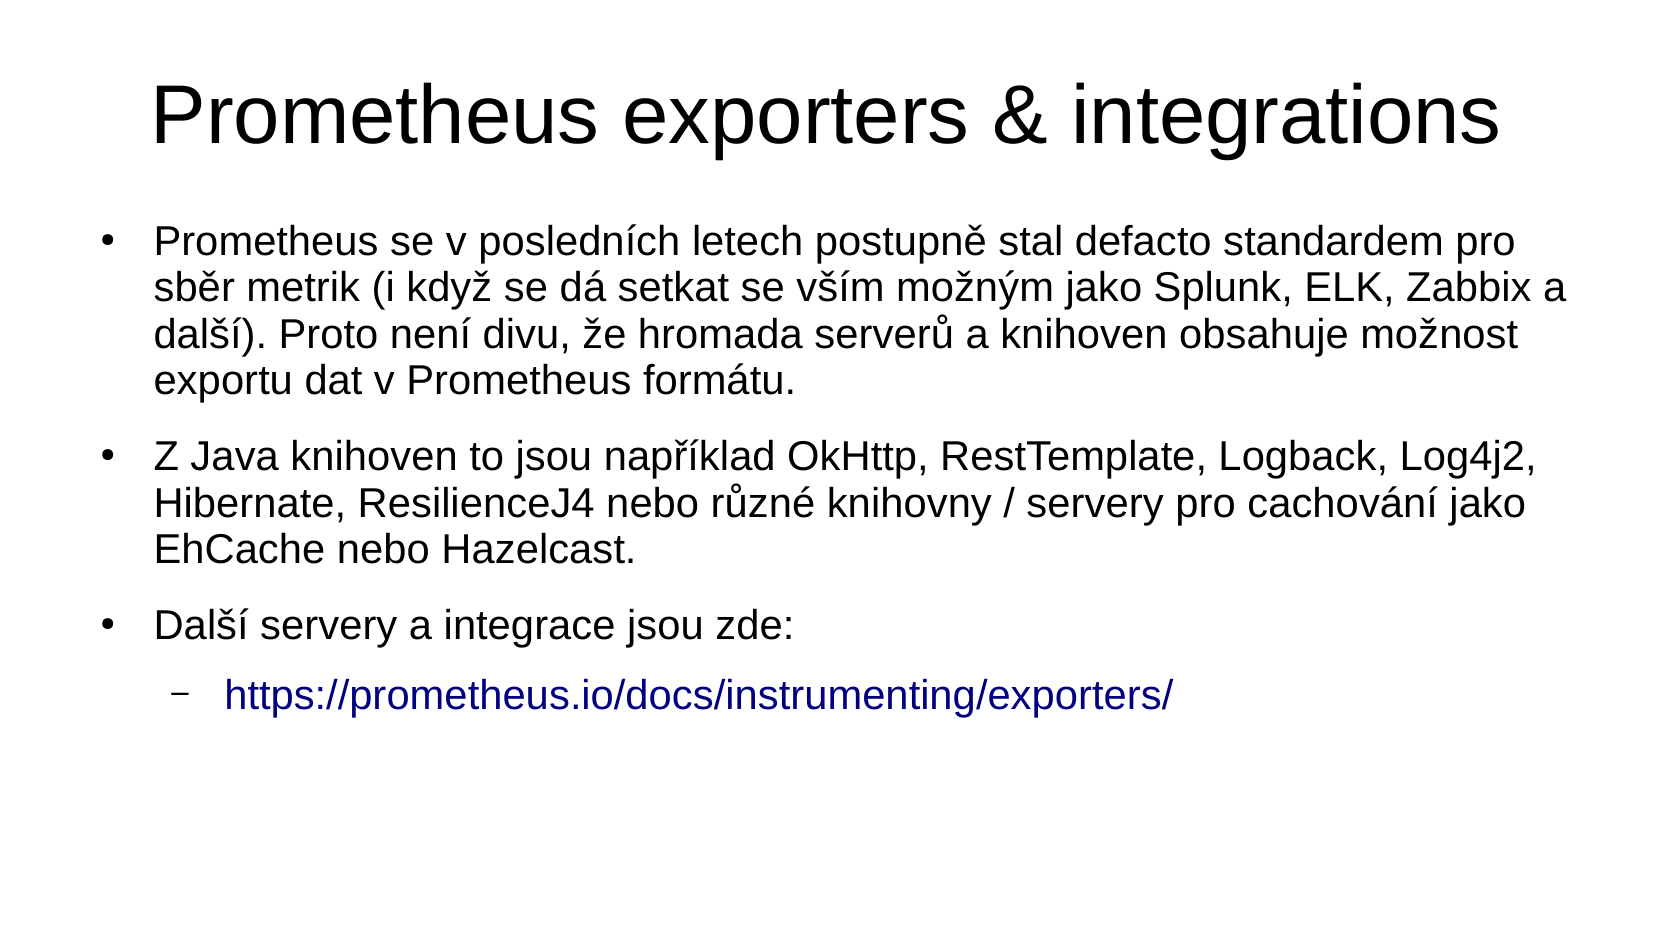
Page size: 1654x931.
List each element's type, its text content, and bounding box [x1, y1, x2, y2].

list Prometheus se v posledních letech postupně stal defacto standardem pro sběr metrik (i když se dá setkat se vším možným jako Splunk, ELK, Zabbix a další). Proto není divu, že hromada serverů a knihoven obsahuje možnost exportu dat v Prometheus formátu. Z Java knihoven to jsou například OkHttp, RestTemplate, Logback, Log4j2, Hibernate, ResilienceJ4 nebo různé knihovny / servery pro cachování jako EhCache nebo Hazelcast. Další servery a integrace jsou zde: https://prometheus.io/docs/instrumenting/exporters/ [82, 217, 1571, 758]
title Prometheus exporters & integrations [82, 37, 1571, 193]
